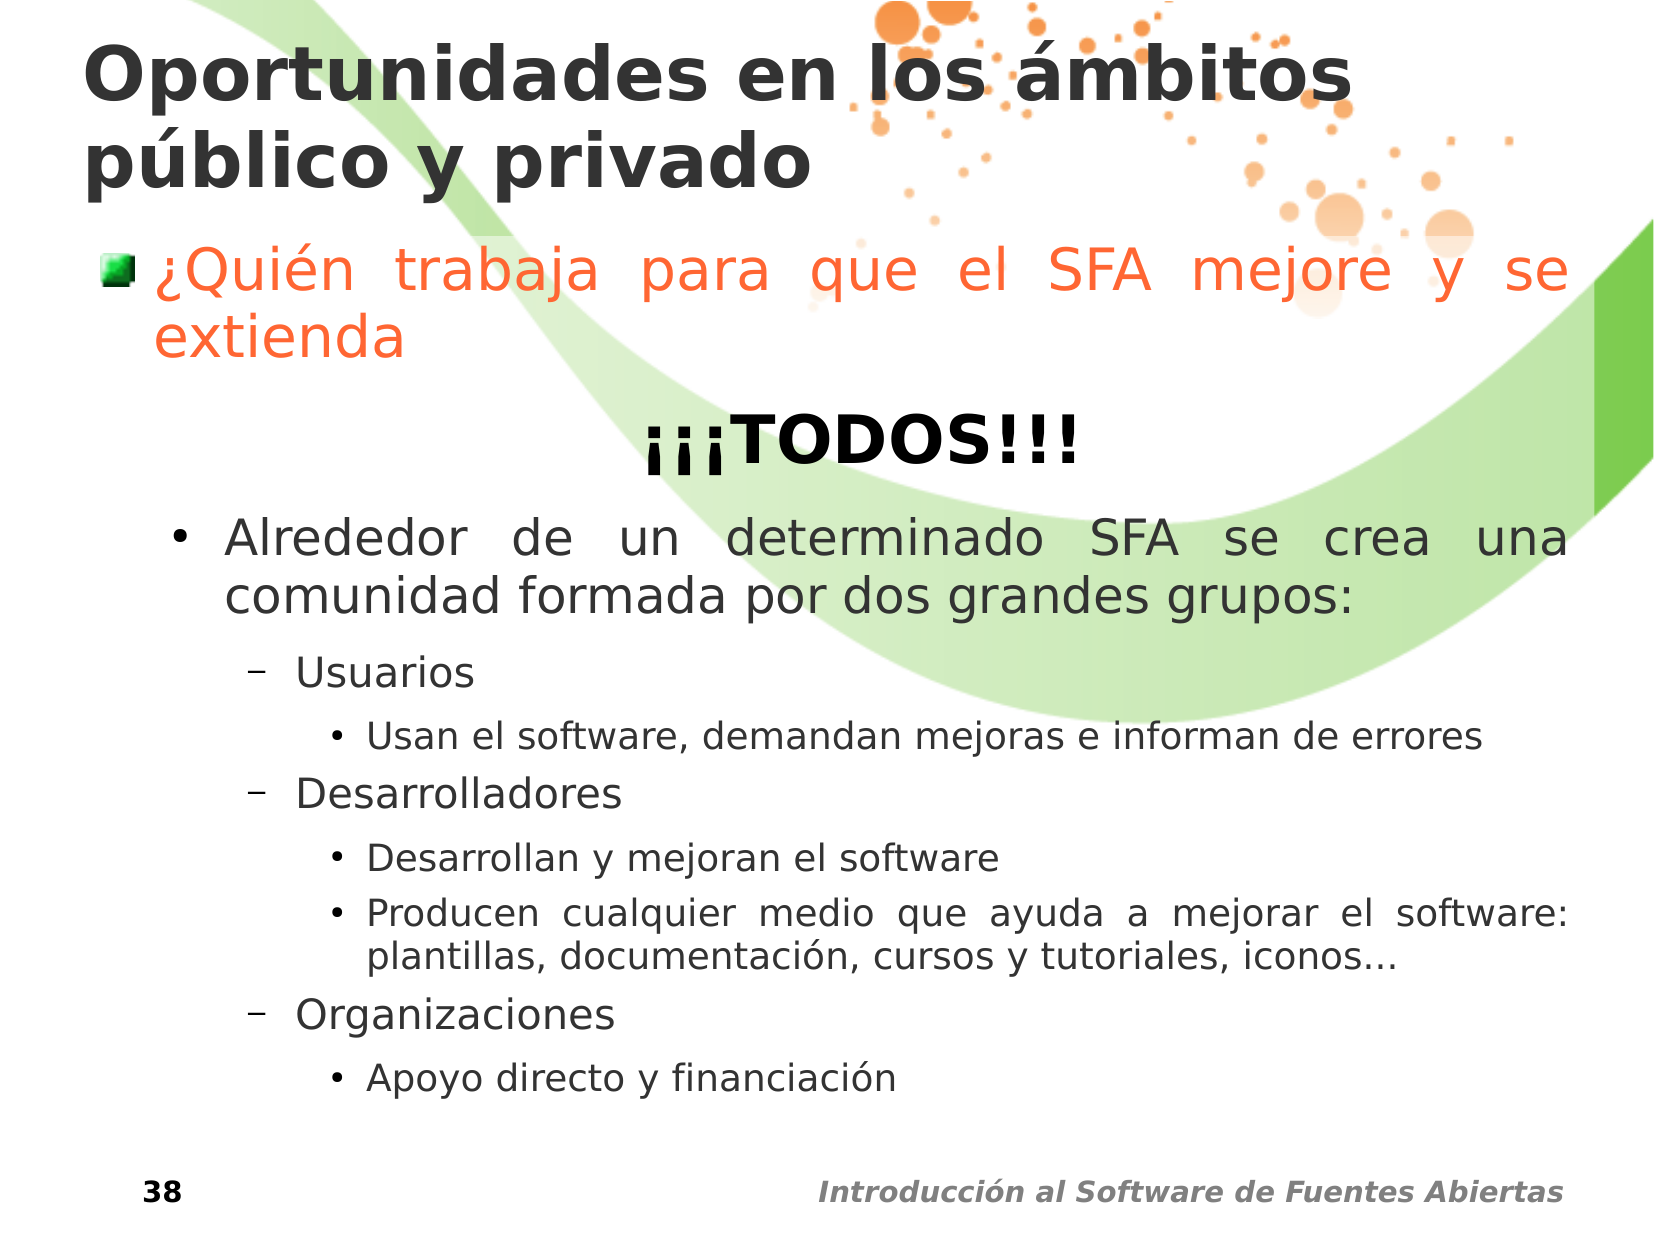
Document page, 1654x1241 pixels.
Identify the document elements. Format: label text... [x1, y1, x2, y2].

picture [185, 0, 1654, 754]
title Oportunidades en los ámbitos público y privado [82, 30, 1571, 206]
list ¿Quién trabaja para que el SFA mejore y se extienda ¡¡¡TODOS!!! Alrededor de un determinado SFA se crea una comunidad formada por dos grandes grupos: Usuarios Usan el software, demandan mejoras e informan de errores Desarrolladores Desarrollan y mejoran el software Producen cualquier medio que ayuda a mejorar el software: plantillas, documentación, cursos y tutoriales, iconos... Organizaciones Apoyo directo y financiación [82, 236, 1571, 1137]
